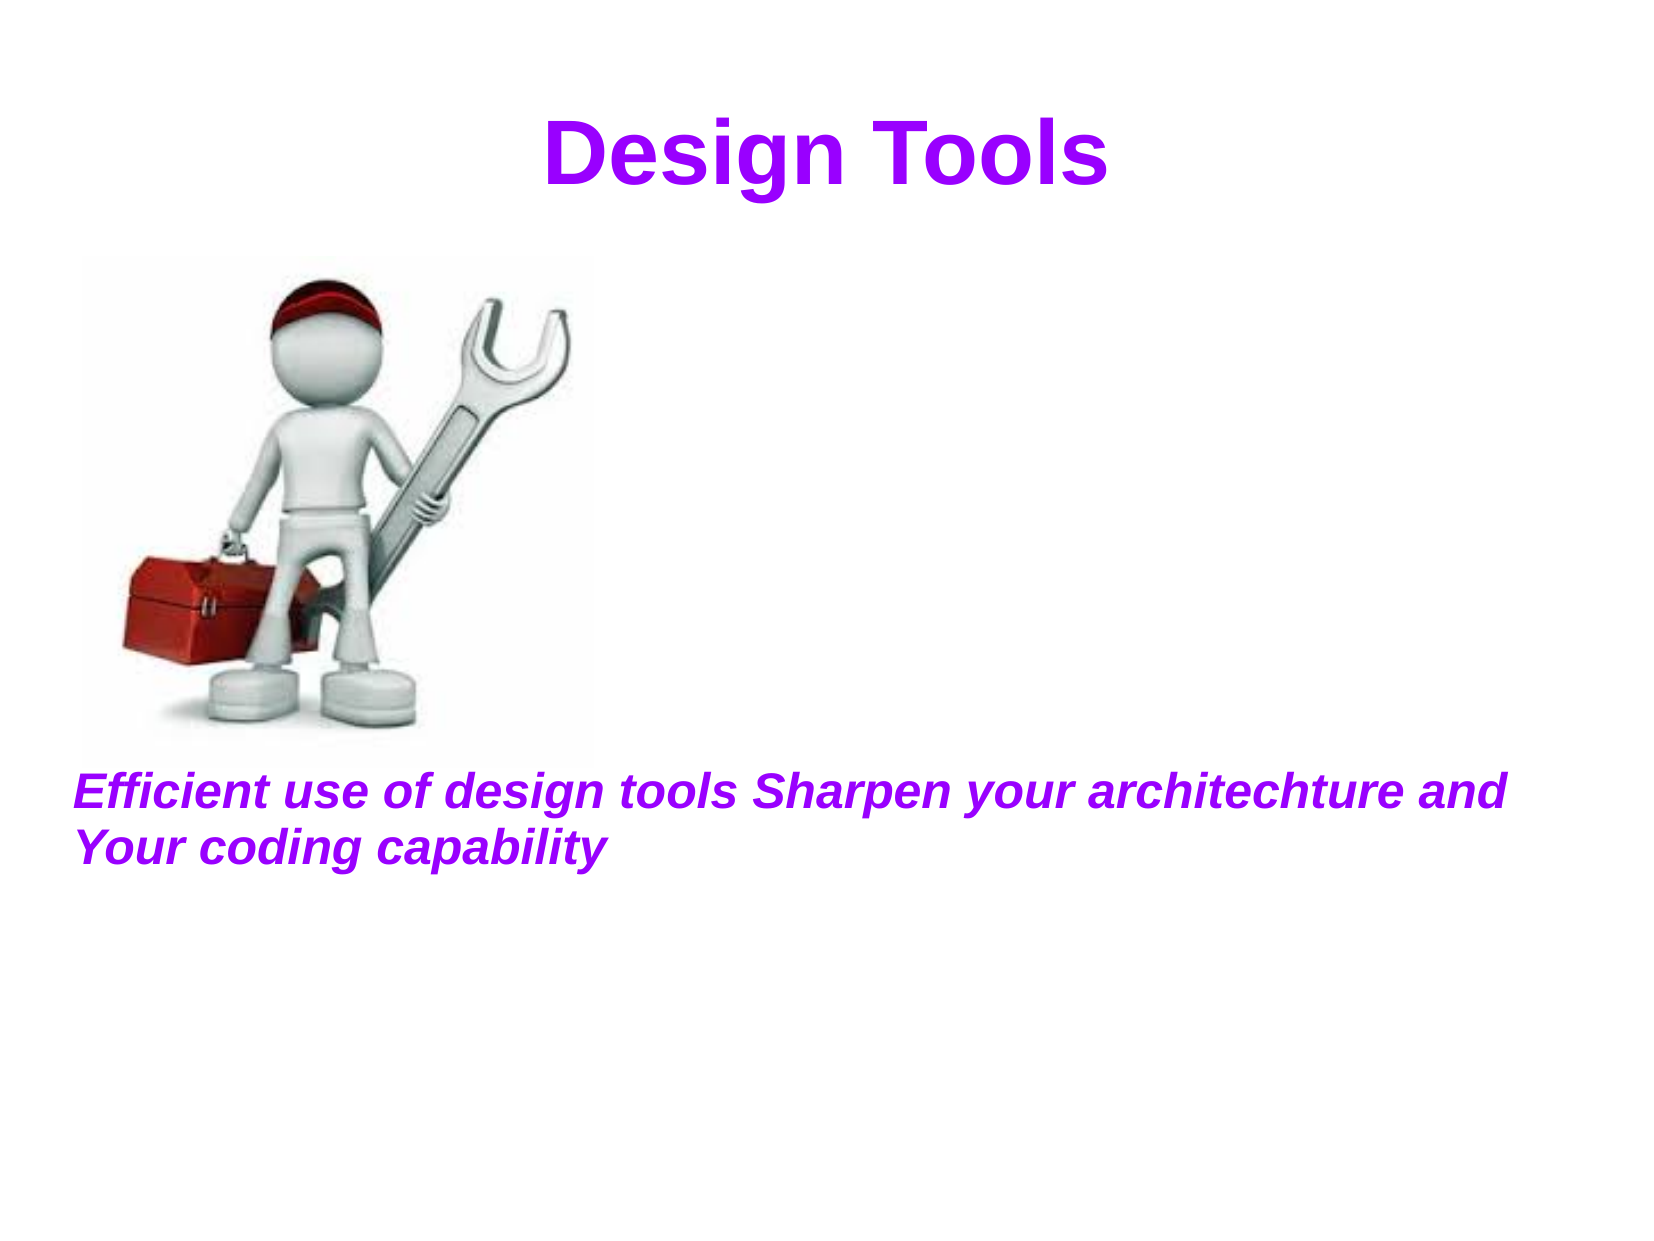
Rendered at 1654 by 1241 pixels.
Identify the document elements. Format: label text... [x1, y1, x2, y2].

title Design Tools [82, 49, 1571, 257]
text_box Efficient use of design tools Sharpen your architechture and Your coding capability [58, 755, 1524, 940]
picture [82, 256, 594, 755]
